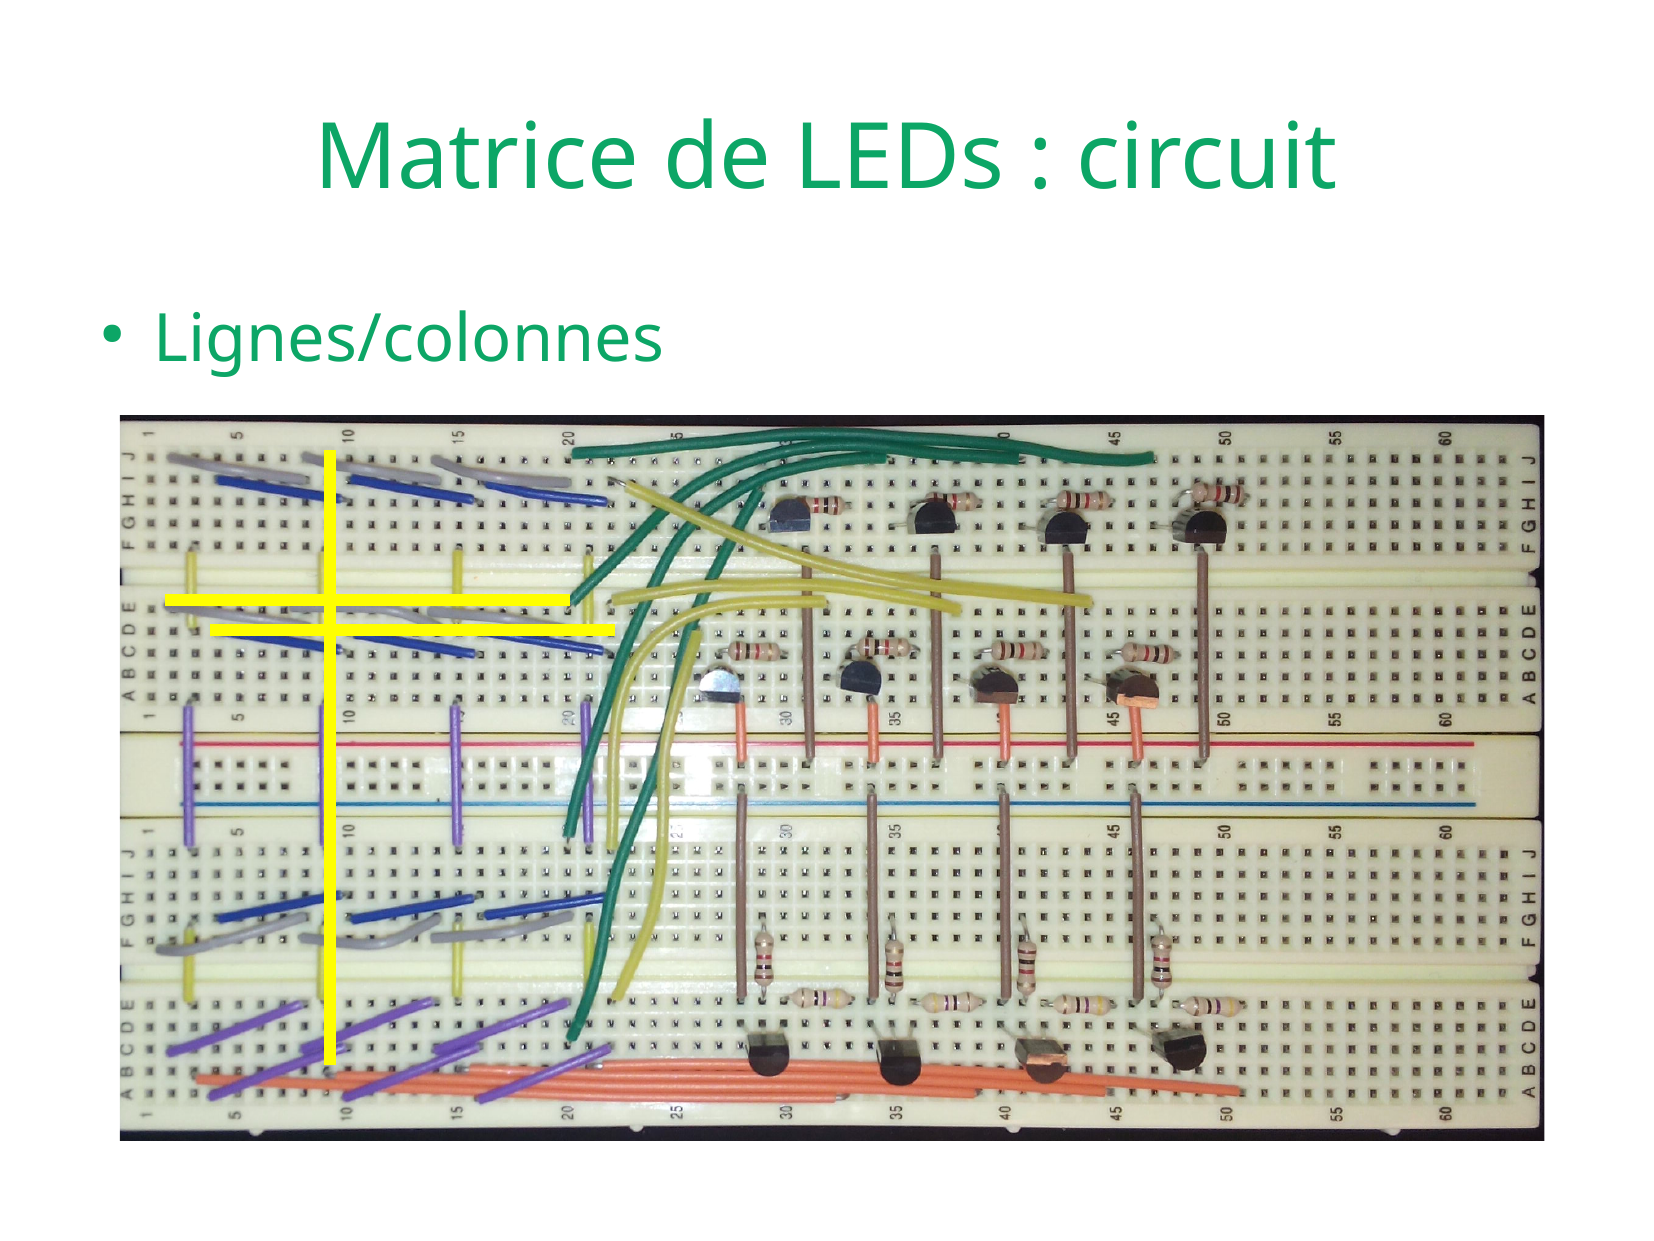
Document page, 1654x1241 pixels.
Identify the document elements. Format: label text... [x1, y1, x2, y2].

picture [119, 415, 1545, 1141]
list Lignes/colonnes [82, 290, 1571, 1010]
title Matrice de LEDs : circuit [82, 49, 1571, 257]
